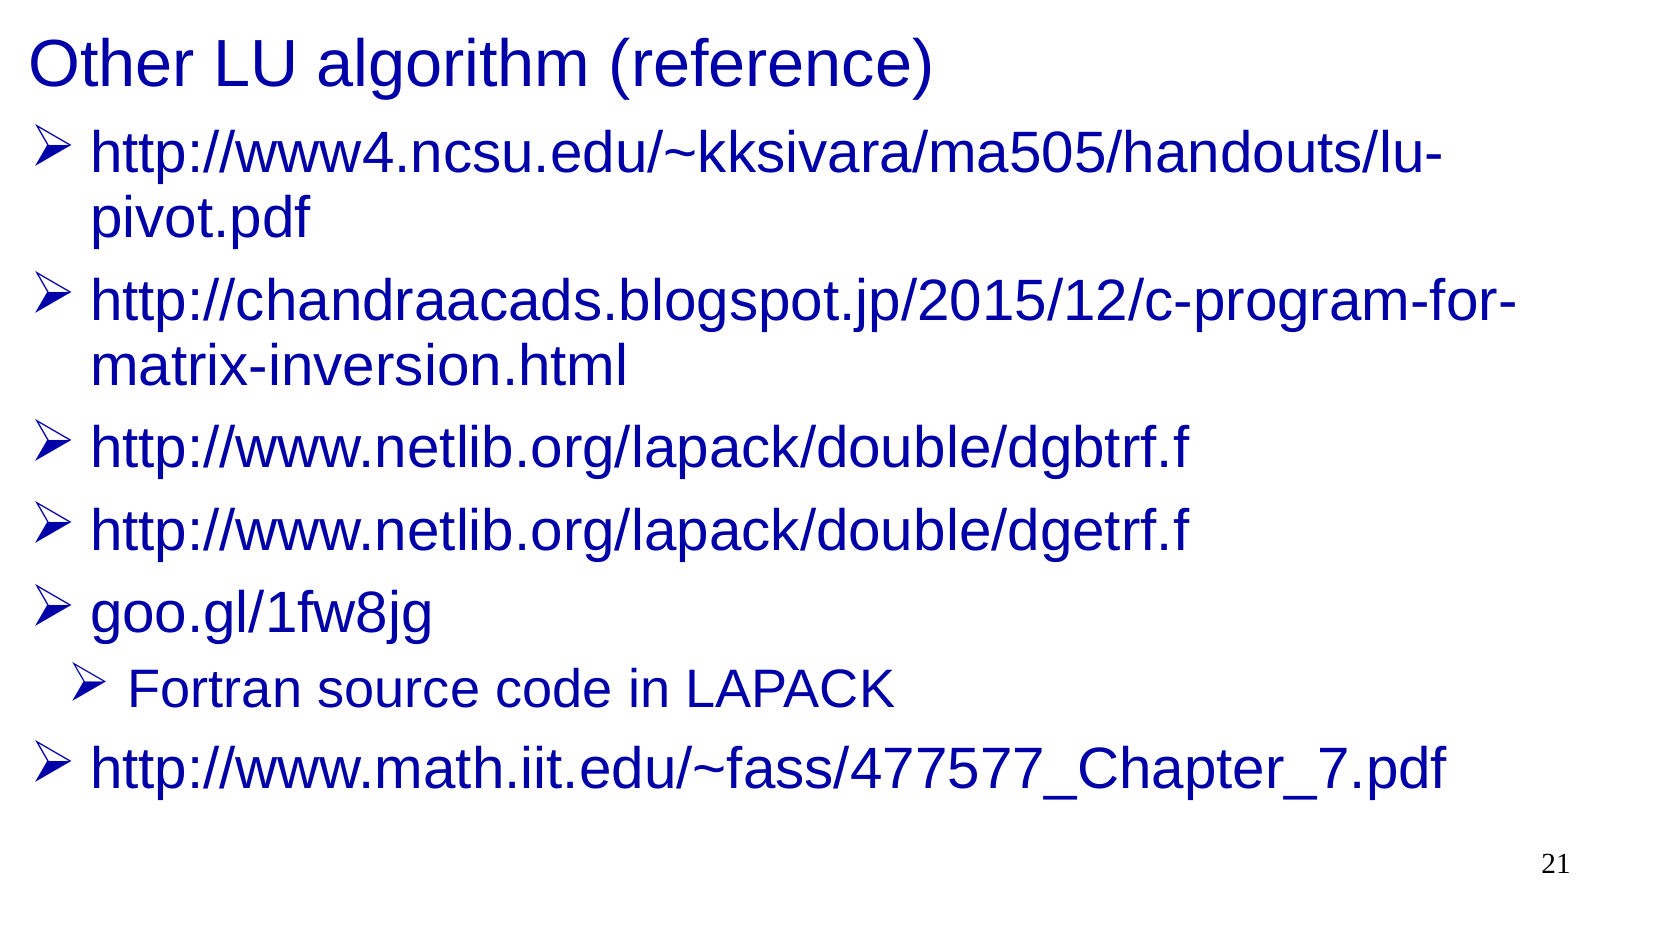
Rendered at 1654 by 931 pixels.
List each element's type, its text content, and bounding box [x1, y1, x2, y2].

title Other LU algorithm (reference) [28, 21, 1626, 106]
list http://www4.ncsu.edu/~kksivara/ma505/handouts/lu-pivot.pdf http://chandraacads.blogspot.jp/2015/12/c-program-for-matrix-inversion.html http://www.netlib.org/lapack/double/dgbtrf.f http://www.netlib.org/lapack/double/dgetrf.f goo.gl/1fw8jg Fortran source code in LAPACK http://www.math.iit.edu/~fass/477577_Chapter_7.pdf [30, 120, 1645, 916]
